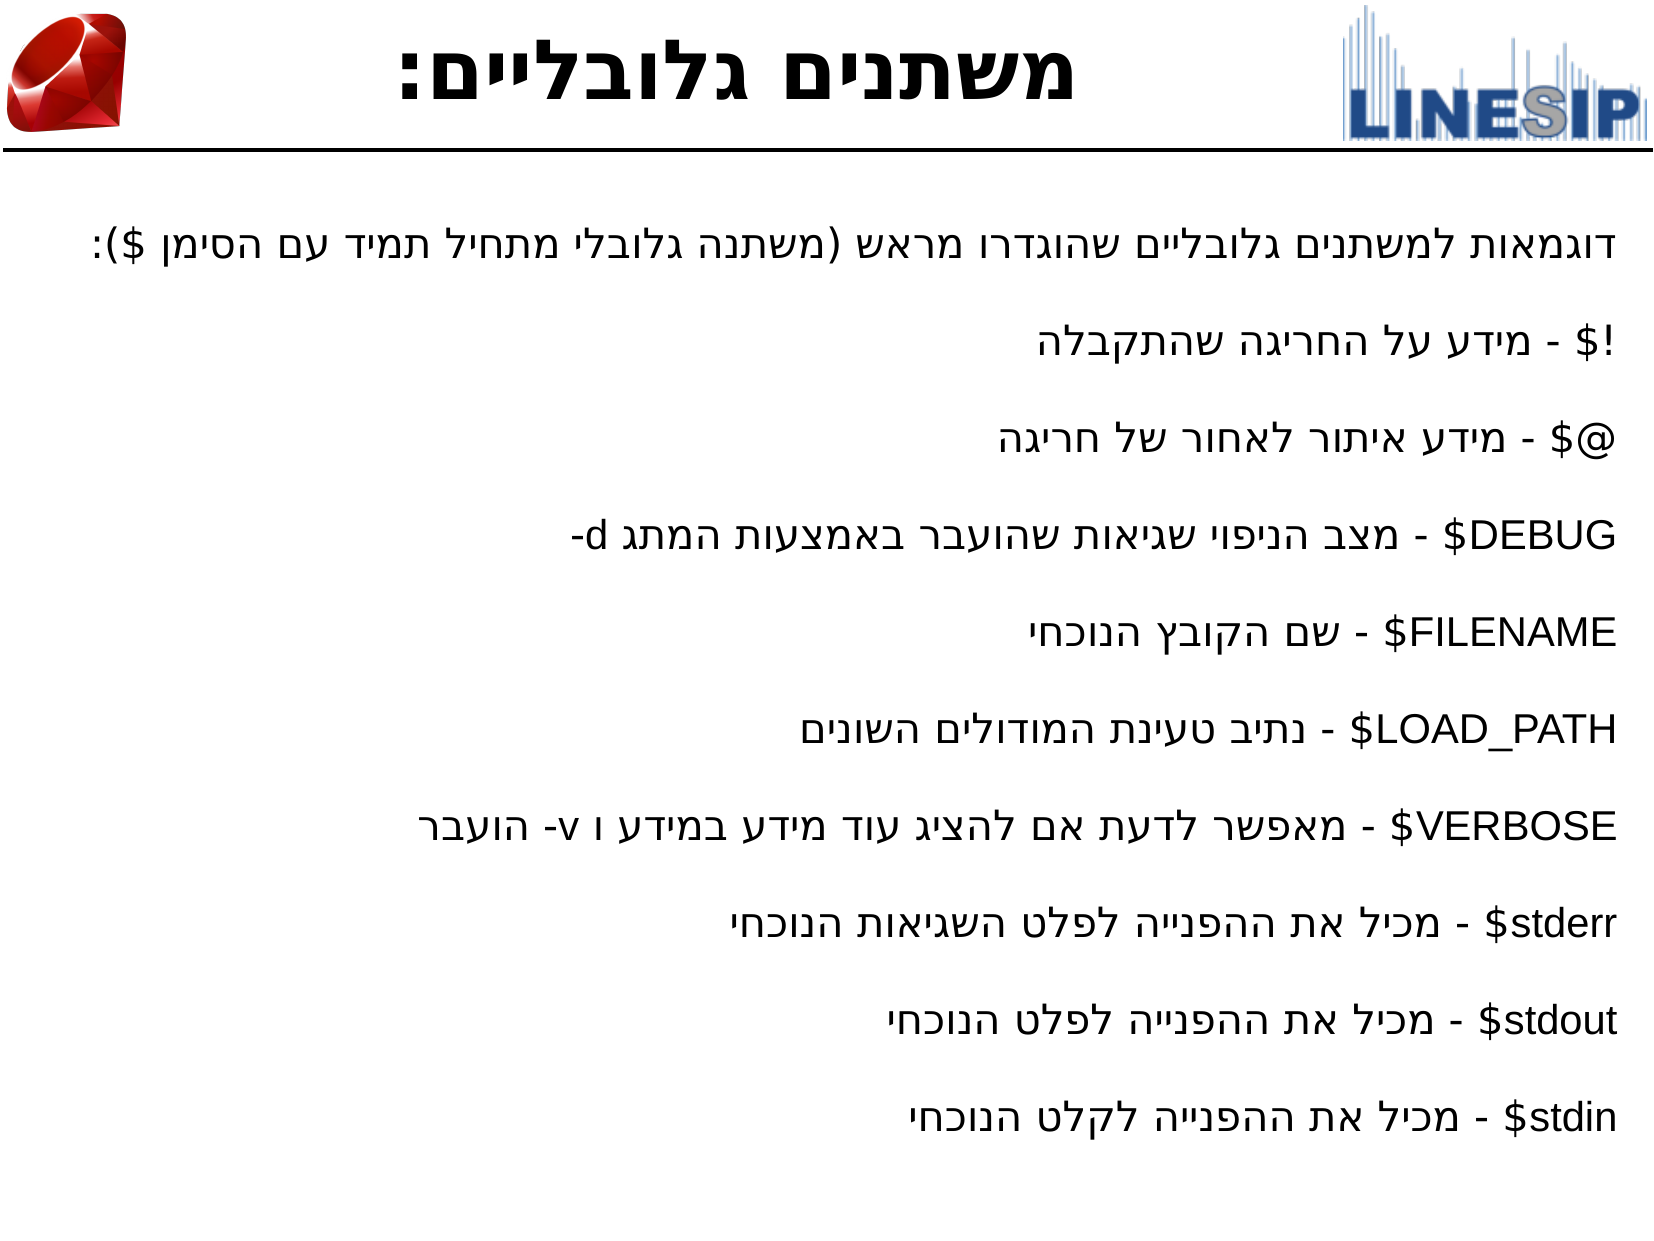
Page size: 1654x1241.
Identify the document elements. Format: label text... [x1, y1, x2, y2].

picture [1343, 5, 1647, 141]
text_box דוגמאות למשתנים גלובליים שהוגדרו מראש (משתנה גלובלי מתחיל תמיד עם הסימן $): !$ - מידע על החריגה שהתקבלה @$ - מידע איתור לאחור של חריגה DEBUG$ - מצב הניפוי שגיאות שהועבר באמצעות המתג d- FILENAME$ - שם הקובץ הנוכחי LOAD_PATH$ - נתיב טעינת המודולים השונים VERBOSE$ - מאפשר לדעת אם להציג עוד מידע במידע ו v- הועבר stderr$ - מכיל את ההפנייה לפלט השגיאות הנוכחי stdout$ - מכיל את ההפנייה לפלט הנוכחי stdin$ - מכיל את ההפנייה לקלט הנוכחי [19, 163, 1633, 1100]
picture [5, 11, 126, 132]
text_box משתנים גלובליים: [124, 14, 1350, 131]
